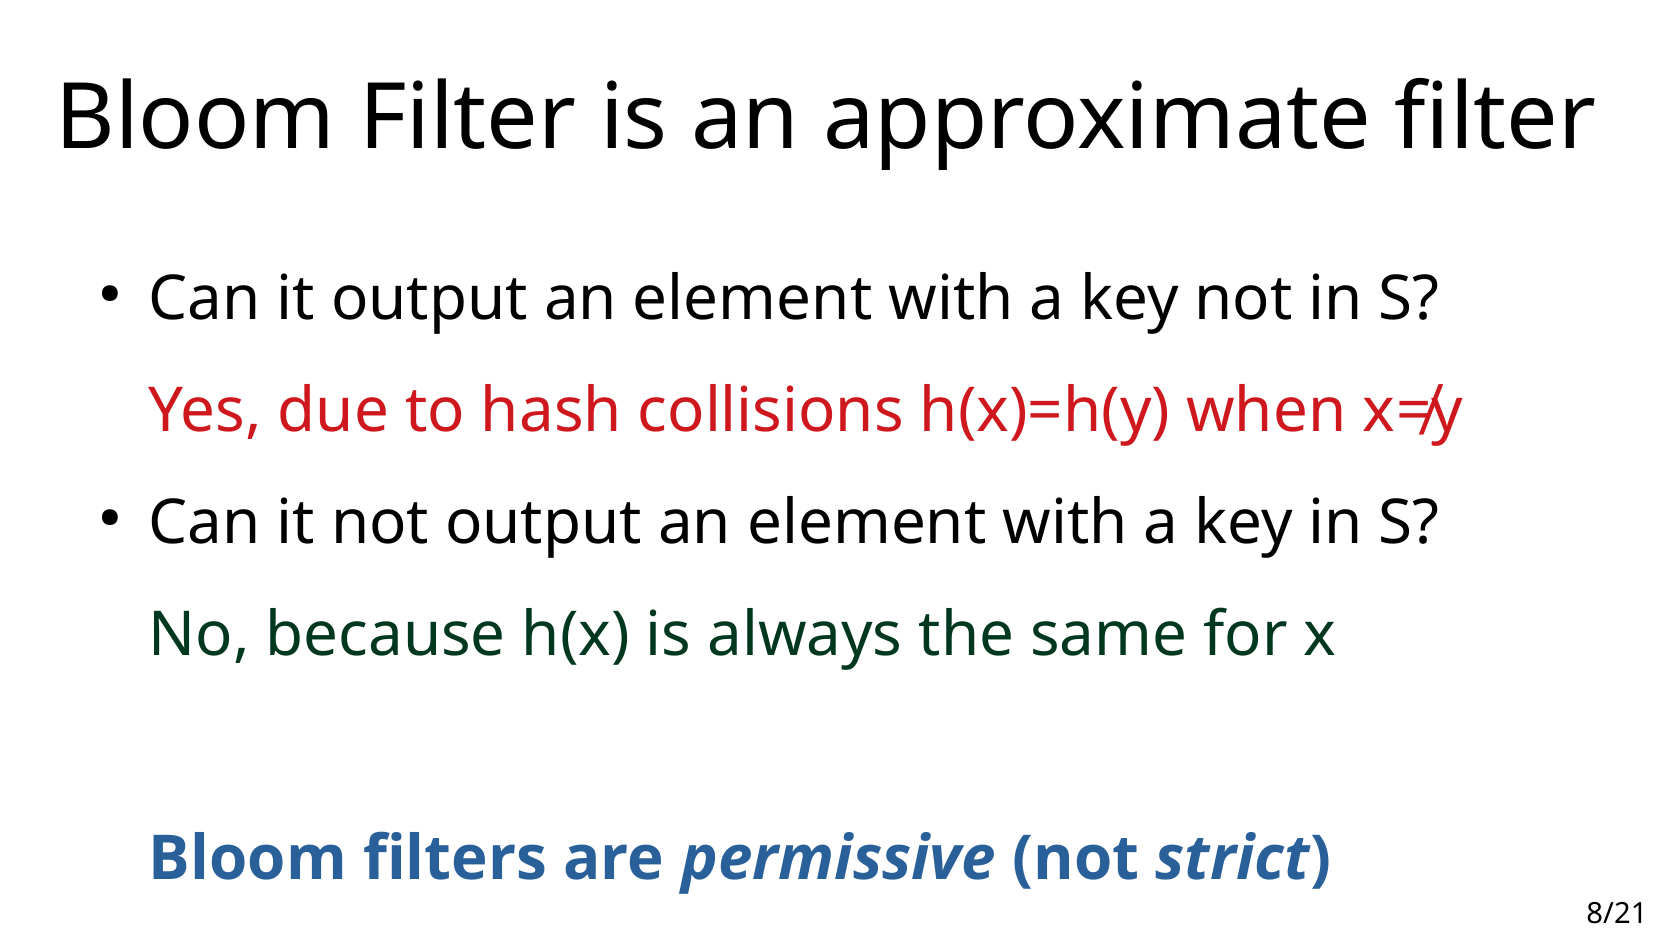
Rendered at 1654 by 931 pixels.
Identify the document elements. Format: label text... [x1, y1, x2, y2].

list Can it output an element with a key not in S? Yes, due to hash collisions h(x)=h(y) when x≠y Can it not output an element with a key in S? No, because h(x) is always the same for x Bloom filters are permissive (not strict) [82, 253, 1571, 902]
title Bloom Filter is an approximate filter [1, 1, 1653, 226]
